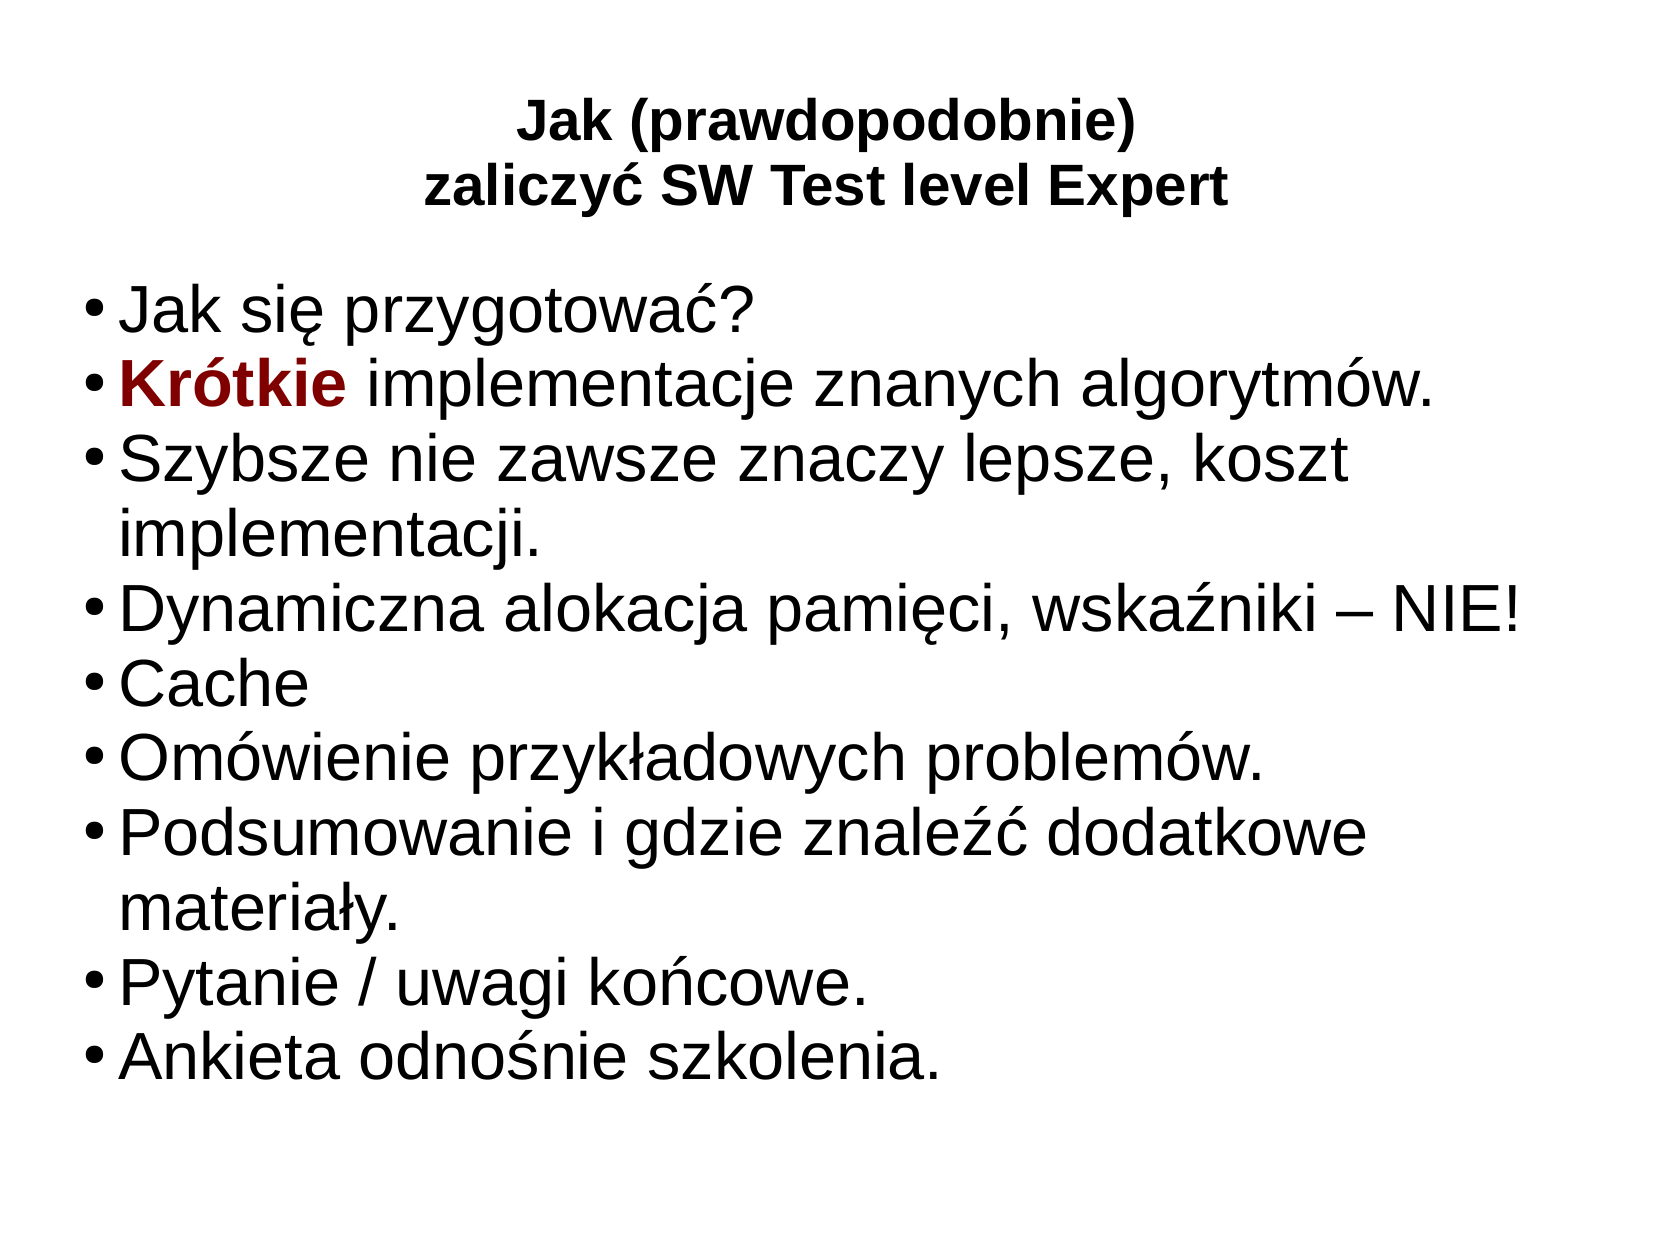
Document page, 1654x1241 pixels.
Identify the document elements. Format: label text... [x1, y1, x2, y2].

title Jak (prawdopodobnie) zaliczyć SW Test level Expert [82, 49, 1571, 257]
subtitle Jak się przygotować? Krótkie implementacje znanych algorytmów. Szybsze nie zawsze znaczy lepsze, koszt implementacji. Dynamiczna alokacja pamięci, wskaźniki – NIE! Cache Omówienie przykładowych problemów. Podsumowanie i gdzie znaleźć dodatkowe materiały. Pytanie / uwagi końcowe. Ankieta odnośnie szkolenia. [82, 271, 1571, 1095]
